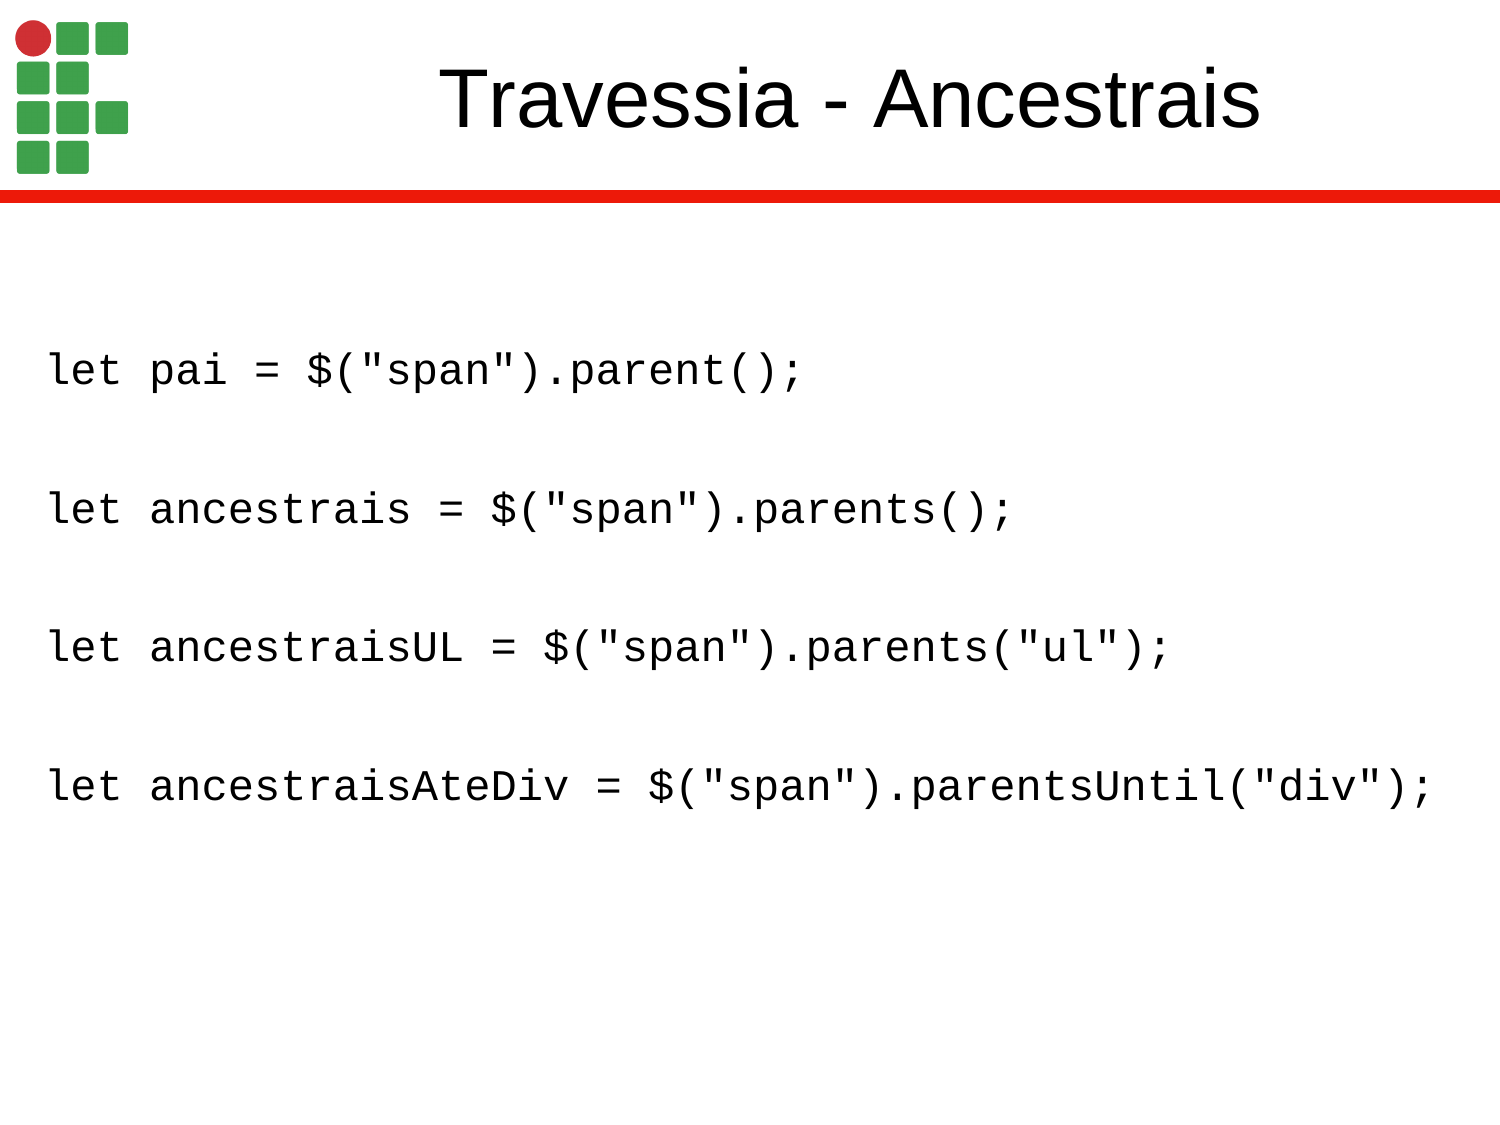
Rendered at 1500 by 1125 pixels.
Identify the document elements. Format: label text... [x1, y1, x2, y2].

picture [14, 16, 130, 178]
title Travessia - Ancestrais [230, 0, 1471, 202]
list let pai = $("span").parent(); let ancestrais = $("span").parents(); let ancestraisUL = $("span").parents("ul"); let ancestraisAteDiv = $("span").parentsUntil("div"); [29, 207, 1471, 1087]
